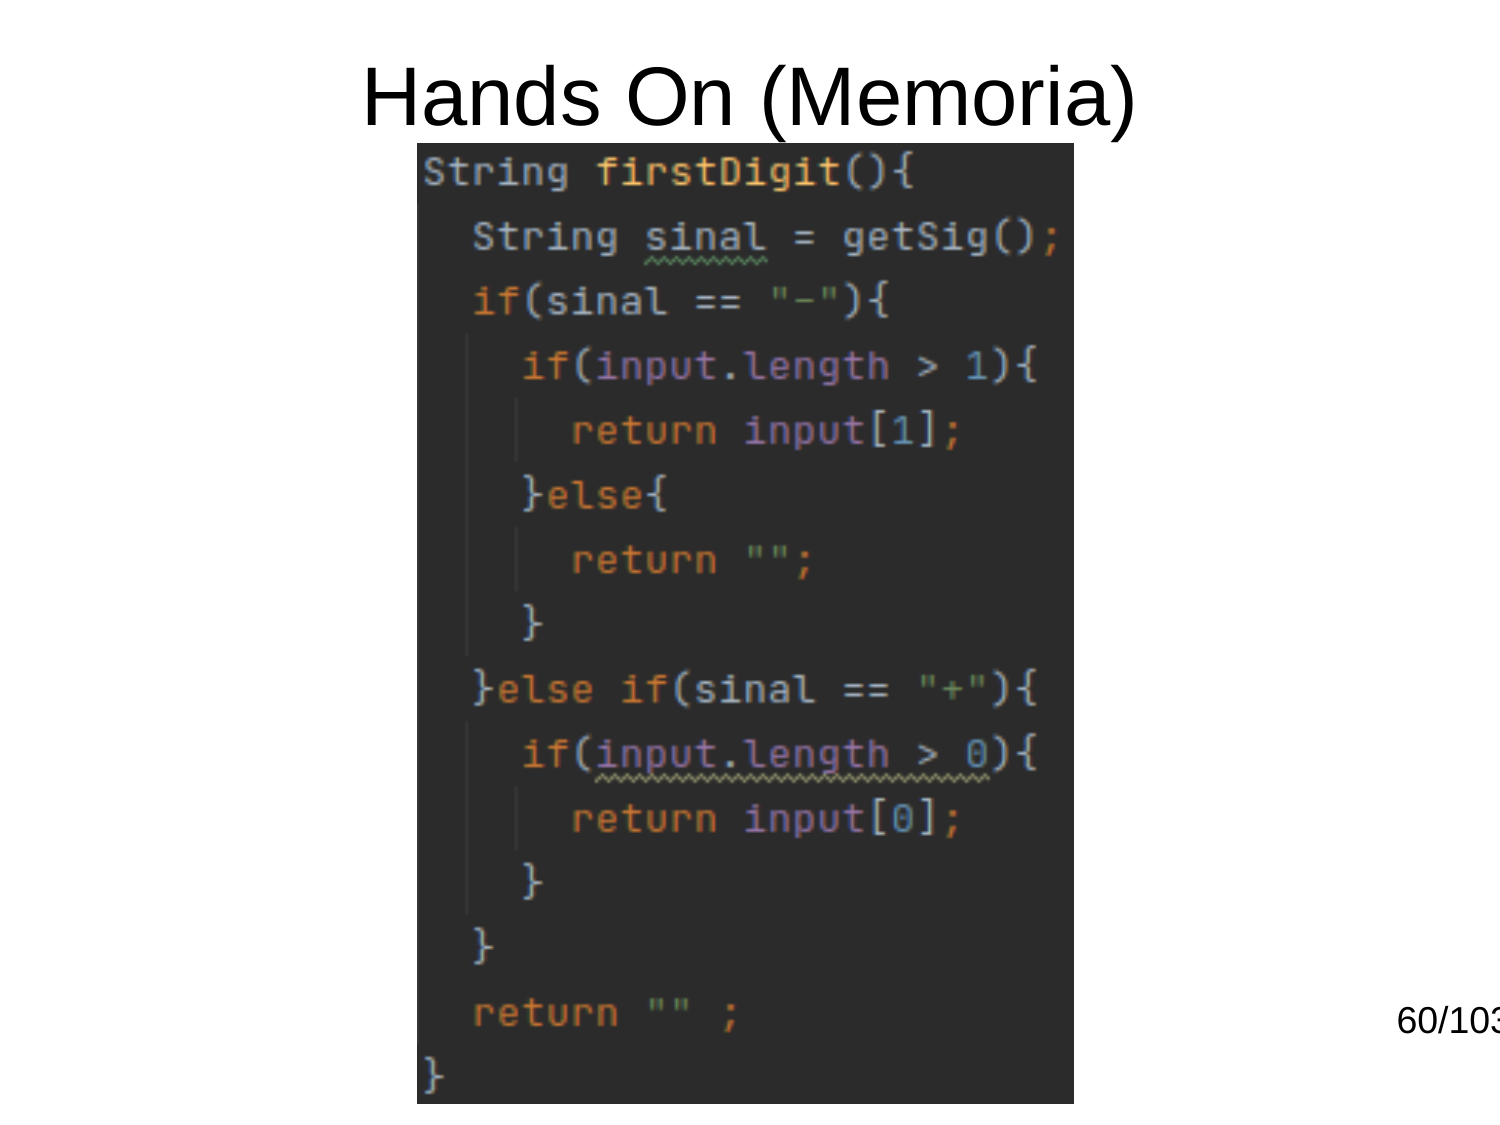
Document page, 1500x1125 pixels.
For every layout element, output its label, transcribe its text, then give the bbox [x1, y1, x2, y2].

picture [417, 143, 1074, 1104]
text_box Hands On (Memoria) [74, 30, 1425, 155]
